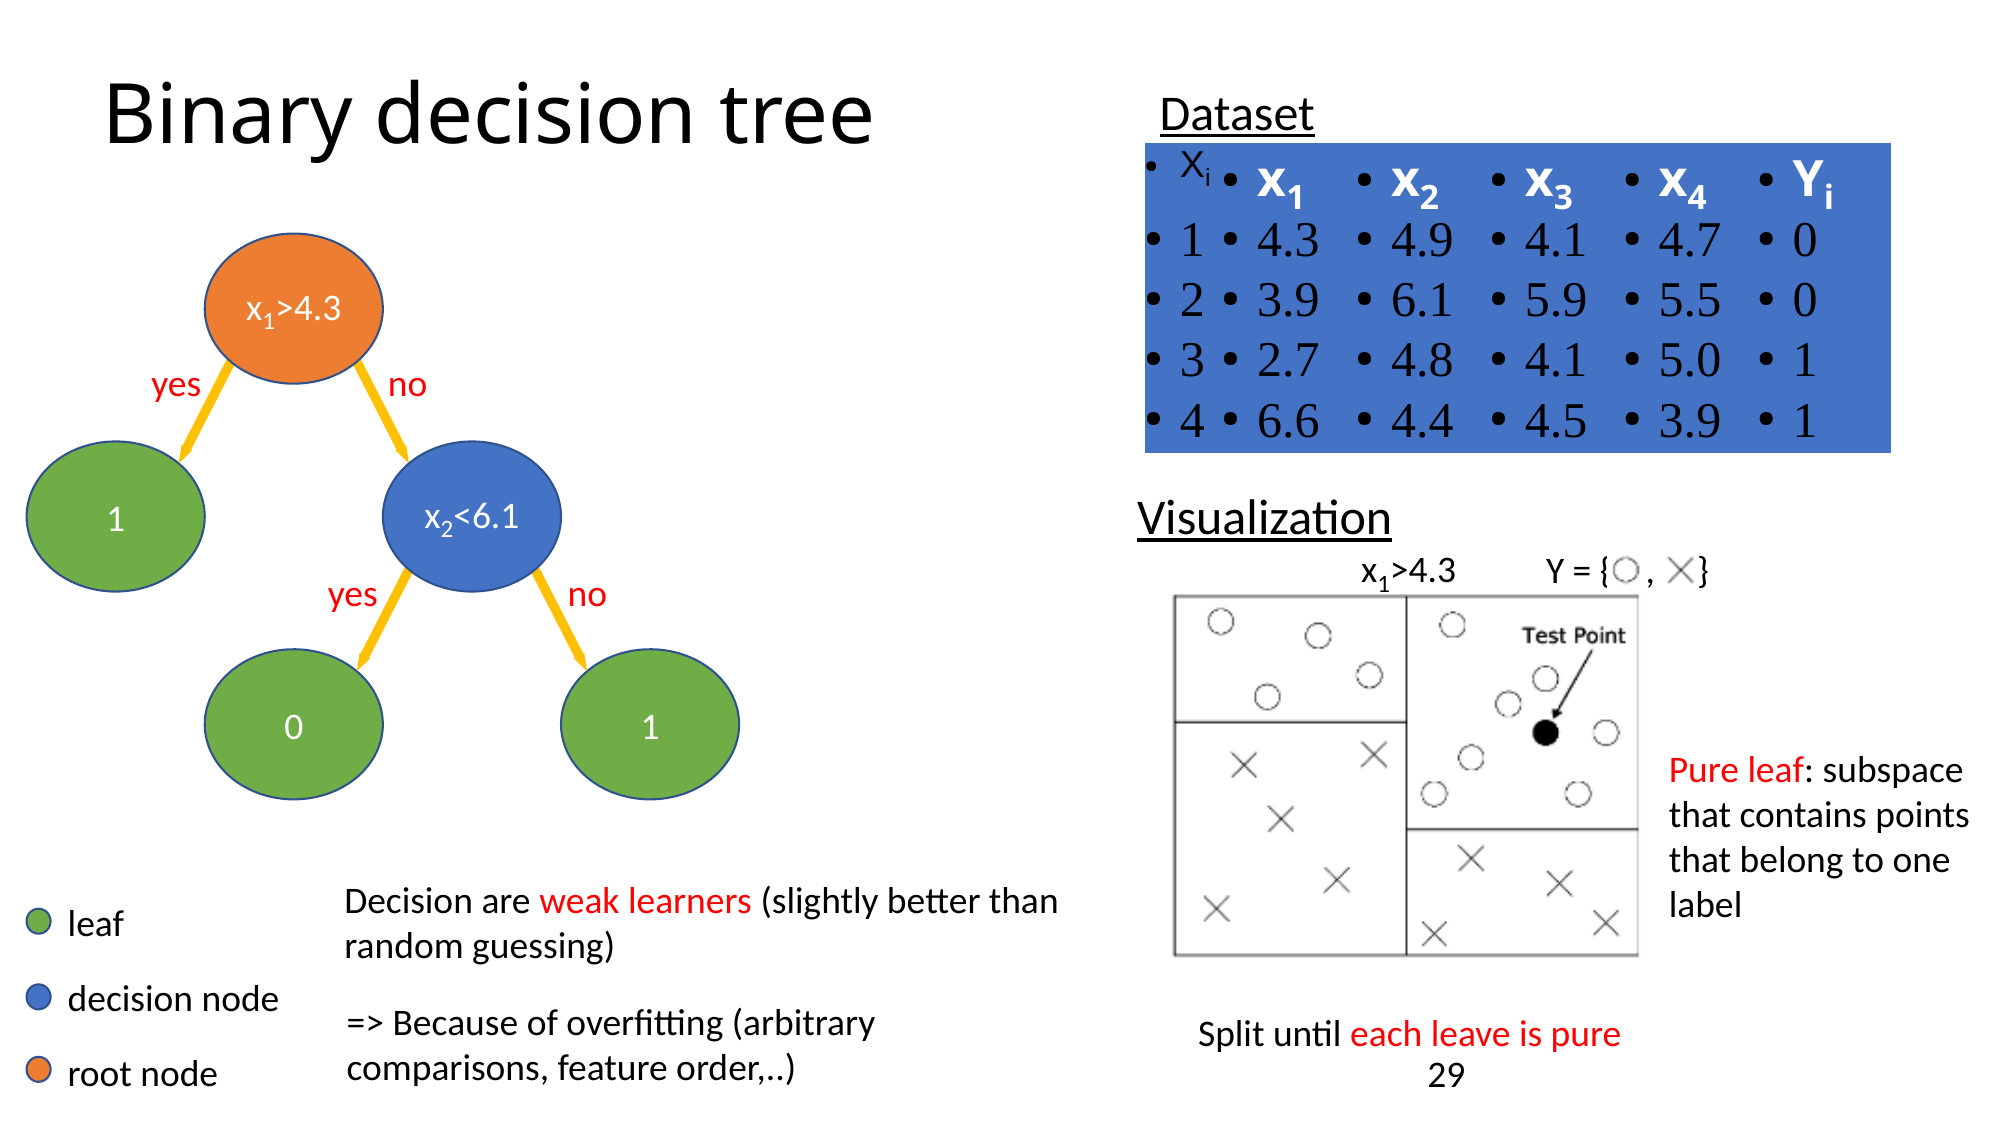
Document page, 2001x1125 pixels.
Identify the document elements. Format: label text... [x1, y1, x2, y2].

text_box Split until each leave is pure [1183, 1001, 1655, 1063]
text_box leaf [52, 891, 231, 953]
text_box Binary decision tree [87, 52, 1037, 169]
text_box Dataset [1144, 73, 1340, 150]
text_box no [372, 351, 455, 413]
text_box [1412, 1042, 1863, 1103]
table_cell 3.9 [1623, 392, 1757, 453]
table_header Xi [1145, 150, 1222, 212]
table_header Yi [1757, 143, 1891, 212]
table_cell 3 [1145, 332, 1222, 392]
table_cell 2.7 [1222, 332, 1356, 392]
table_cell 4.3 [1222, 212, 1356, 272]
text_box [26, 984, 51, 1010]
table_cell 4.7 [1623, 212, 1757, 272]
table_cell 4.8 [1356, 332, 1489, 392]
table_cell 4.4 [1356, 392, 1489, 453]
text_box decision node [52, 966, 337, 1028]
table_cell 4 [1145, 392, 1222, 453]
text_box 1 [26, 441, 205, 592]
text_box yes [312, 561, 402, 622]
table_cell 1 [1757, 332, 1891, 392]
table_cell 4.1 [1489, 332, 1623, 392]
picture [1130, 554, 1695, 993]
table_cell 3.9 [1222, 272, 1356, 332]
text_box Pure leaf: subspace that contains points that belong to one label [1654, 737, 2000, 935]
text_box x1>4.3 [204, 233, 383, 384]
text_box [26, 1056, 51, 1082]
picture [1662, 554, 1694, 590]
text_box root node [52, 1041, 297, 1102]
table_cell 5.5 [1623, 272, 1757, 332]
table_cell 0 [1757, 272, 1891, 332]
text_box yes [136, 351, 221, 413]
table_cell 4.1 [1489, 212, 1623, 272]
text_box Y = { , } [1530, 538, 1785, 599]
text_box x2<6.1 [382, 441, 562, 592]
table_cell 5.9 [1489, 272, 1623, 332]
text_box Visualization [1121, 477, 1555, 554]
text_box Decision are weak learners (slightly better than random guessing) [329, 868, 1150, 975]
text_box no [552, 561, 634, 622]
table_cell 4.9 [1356, 212, 1489, 272]
table_header x1 [1222, 143, 1356, 212]
table_cell 4.5 [1489, 392, 1623, 453]
table_cell 5.0 [1623, 332, 1757, 392]
table_cell 0 [1757, 212, 1891, 272]
text_box [26, 908, 51, 934]
table_cell 1 [1145, 212, 1222, 272]
picture [1607, 553, 1646, 591]
text_box 1 [561, 649, 740, 800]
table_cell 1 [1757, 392, 1891, 453]
text_box x1>4.3 [1333, 537, 1484, 599]
table_cell 6.1 [1356, 272, 1489, 332]
table_header x3 [1489, 143, 1623, 212]
table_header x2 [1356, 143, 1489, 212]
text_box 0 [204, 649, 383, 800]
table_header x4 [1623, 143, 1757, 212]
text_box => Because of overfitting (arbitrary comparisons, feature order,..) [331, 990, 948, 1097]
table_cell 6.6 [1222, 392, 1356, 453]
table_cell 2 [1145, 272, 1222, 332]
